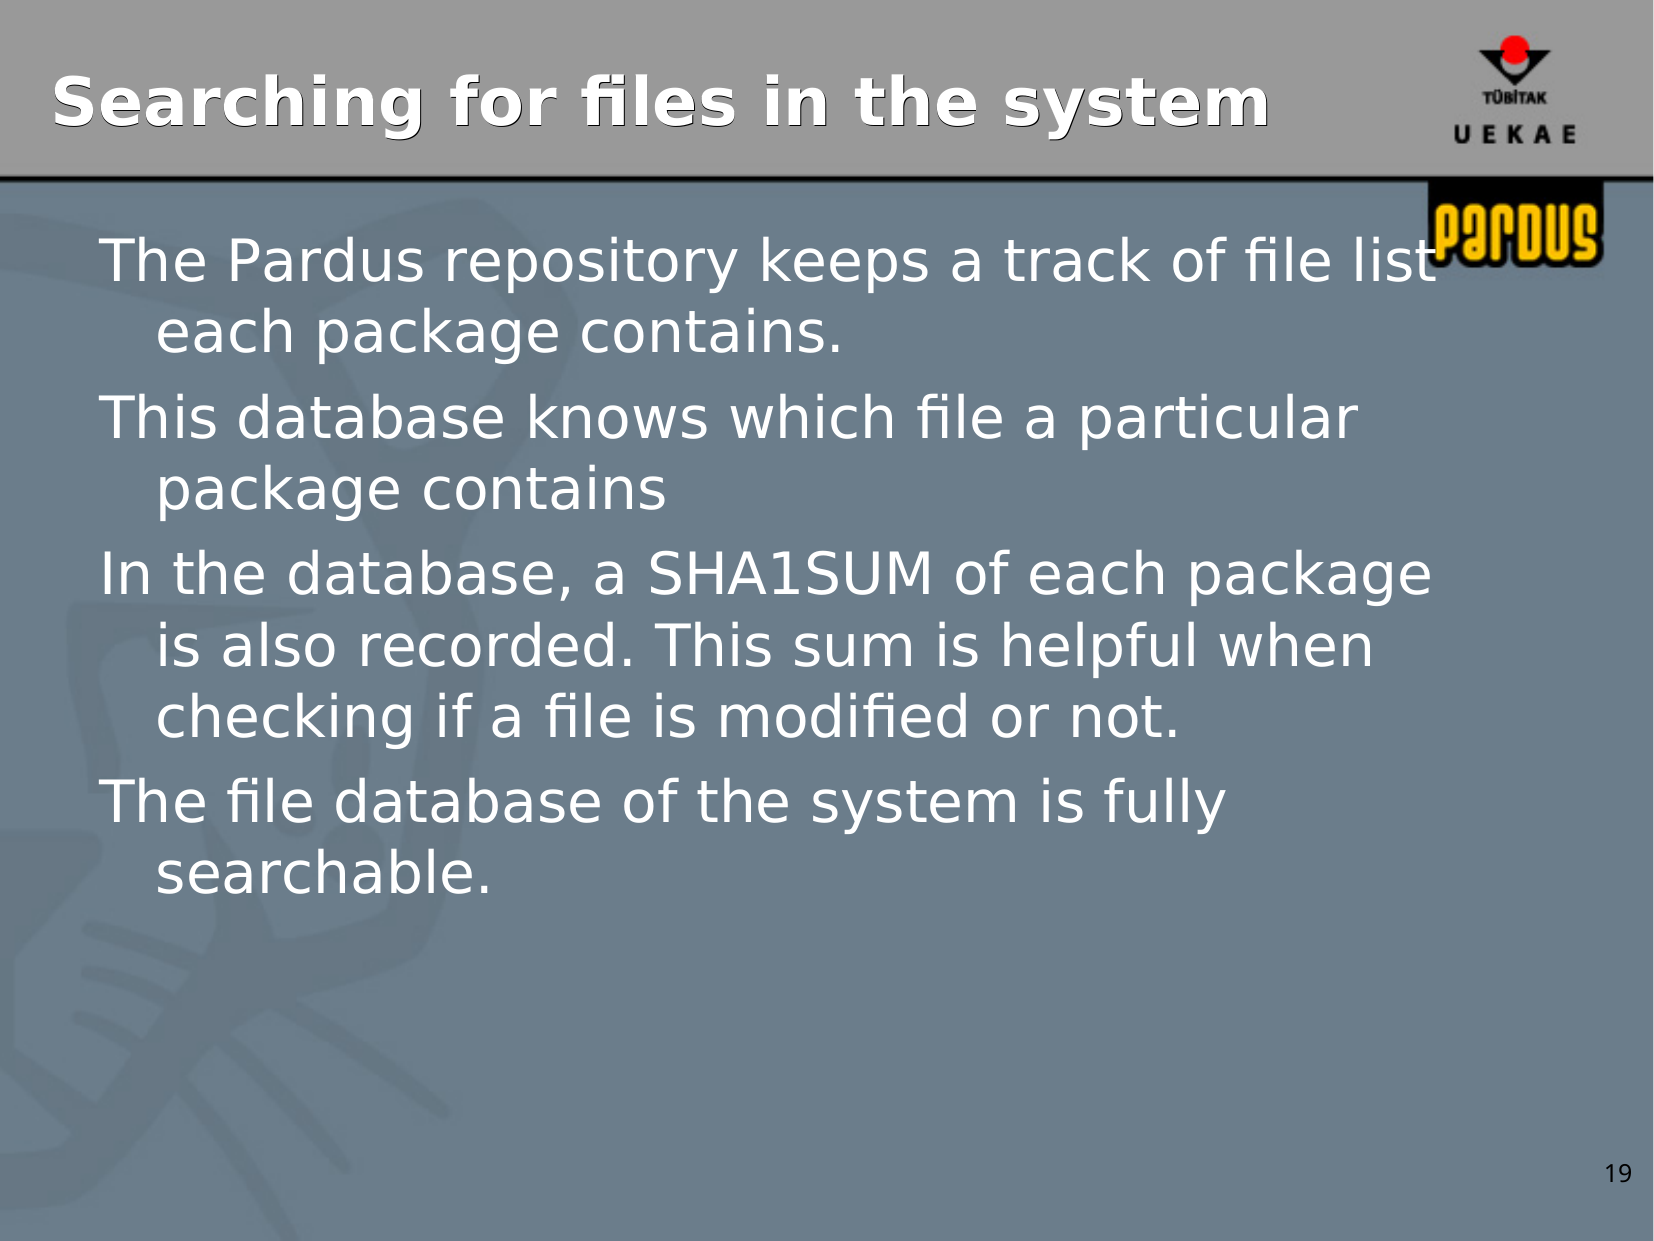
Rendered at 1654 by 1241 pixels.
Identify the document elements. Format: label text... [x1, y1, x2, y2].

picture [0, 0, 1654, 1241]
list The Pardus repository keeps a track of file list each package contains. This database knows which file a particular package contains In the database, a SHA1SUM of each package is also recorded. This sum is helpful when checking if a file is modified or not. The file database of the system is fully searchable. [84, 216, 1497, 912]
title Searching for files in the system [35, 43, 1449, 158]
